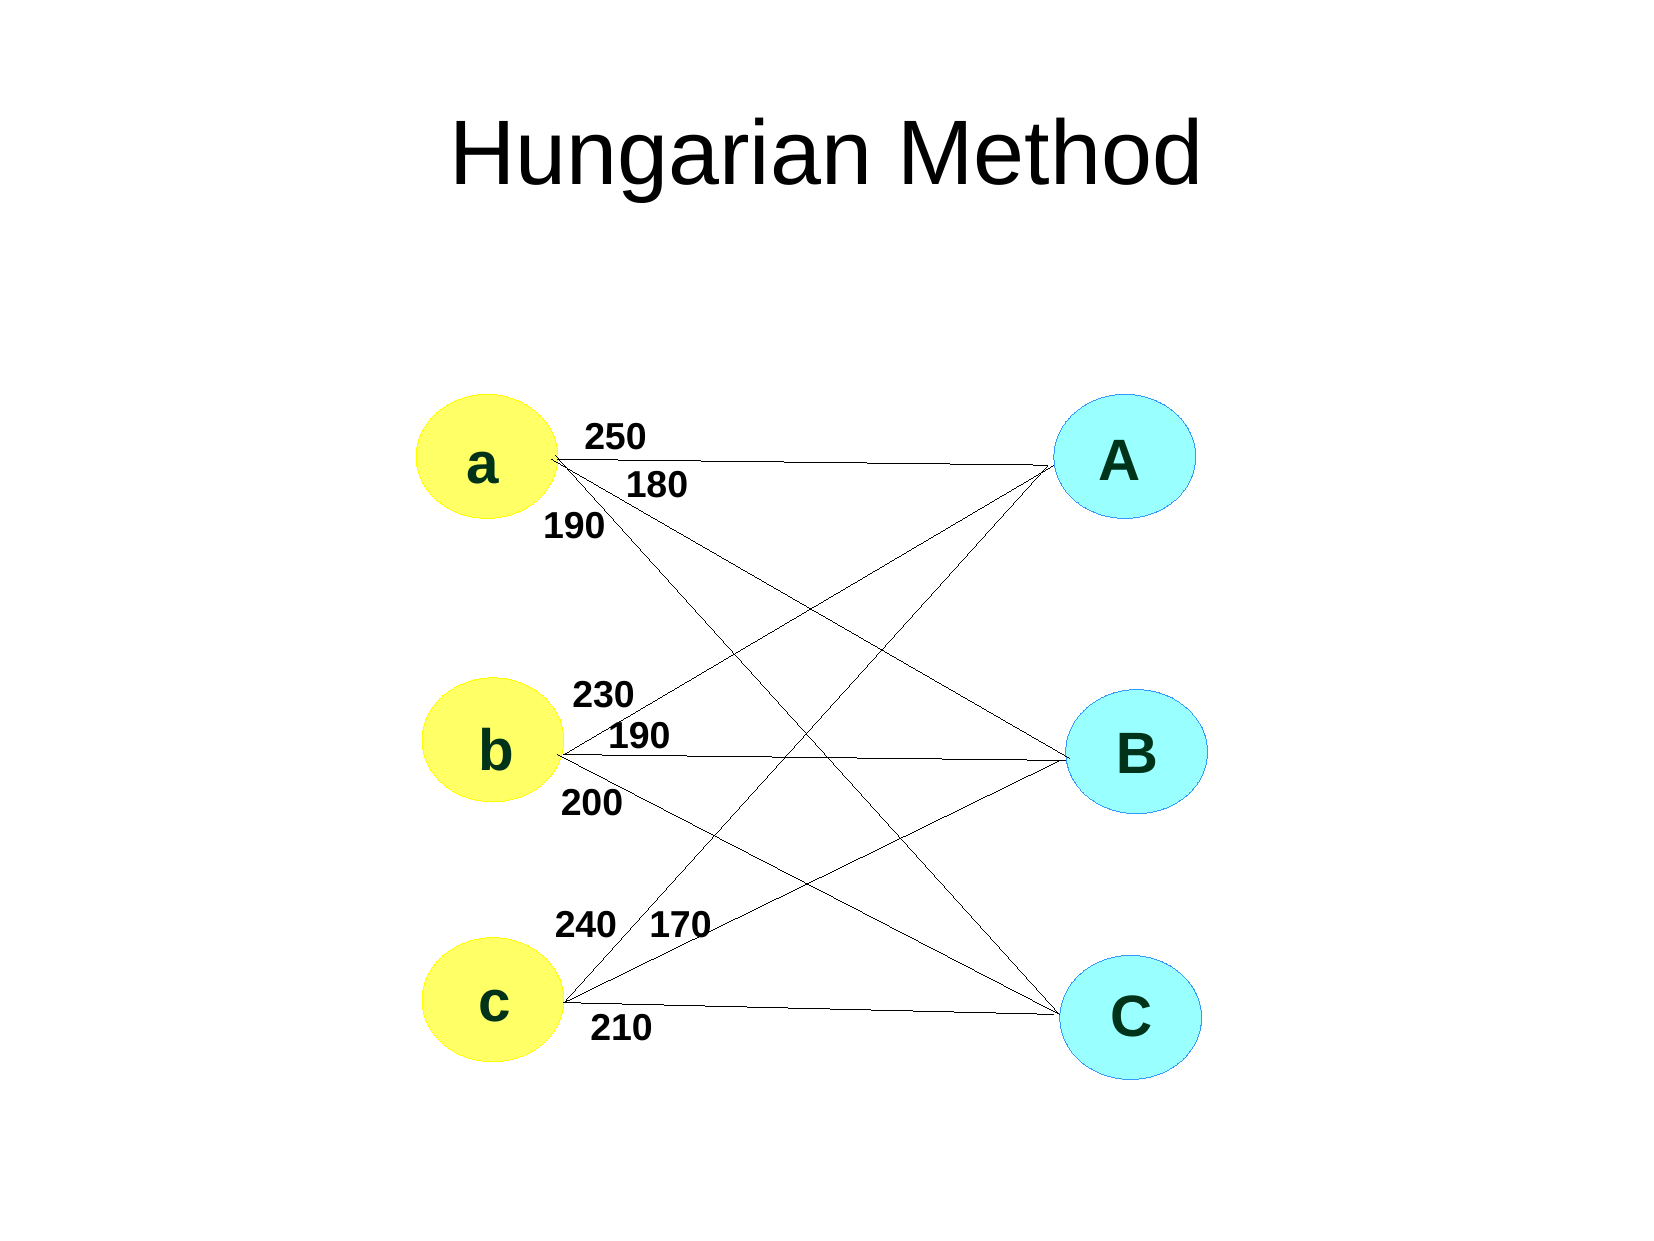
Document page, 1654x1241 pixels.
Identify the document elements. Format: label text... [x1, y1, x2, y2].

text_box b [463, 710, 517, 790]
text_box 190 [528, 496, 623, 554]
text_box [1065, 689, 1208, 814]
text_box 190 [593, 707, 688, 765]
text_box 170 [634, 896, 747, 962]
title Hungarian Method [82, 49, 1571, 257]
text_box [1059, 955, 1202, 1080]
text_box A [1083, 420, 1155, 501]
text_box [416, 394, 558, 519]
text_box c [463, 961, 523, 1042]
text_box 250 [569, 408, 671, 466]
text_box [1053, 394, 1196, 519]
text_box 230 [557, 665, 659, 726]
text_box [422, 677, 564, 802]
text_box C [1095, 975, 1167, 1056]
text_box 240 [540, 896, 634, 956]
text_box [422, 937, 564, 1062]
text_box B [1101, 713, 1173, 794]
text_box 210 [575, 998, 676, 1056]
text_box 180 [610, 455, 706, 513]
text_box a [451, 423, 523, 504]
text_box 200 [546, 774, 641, 832]
